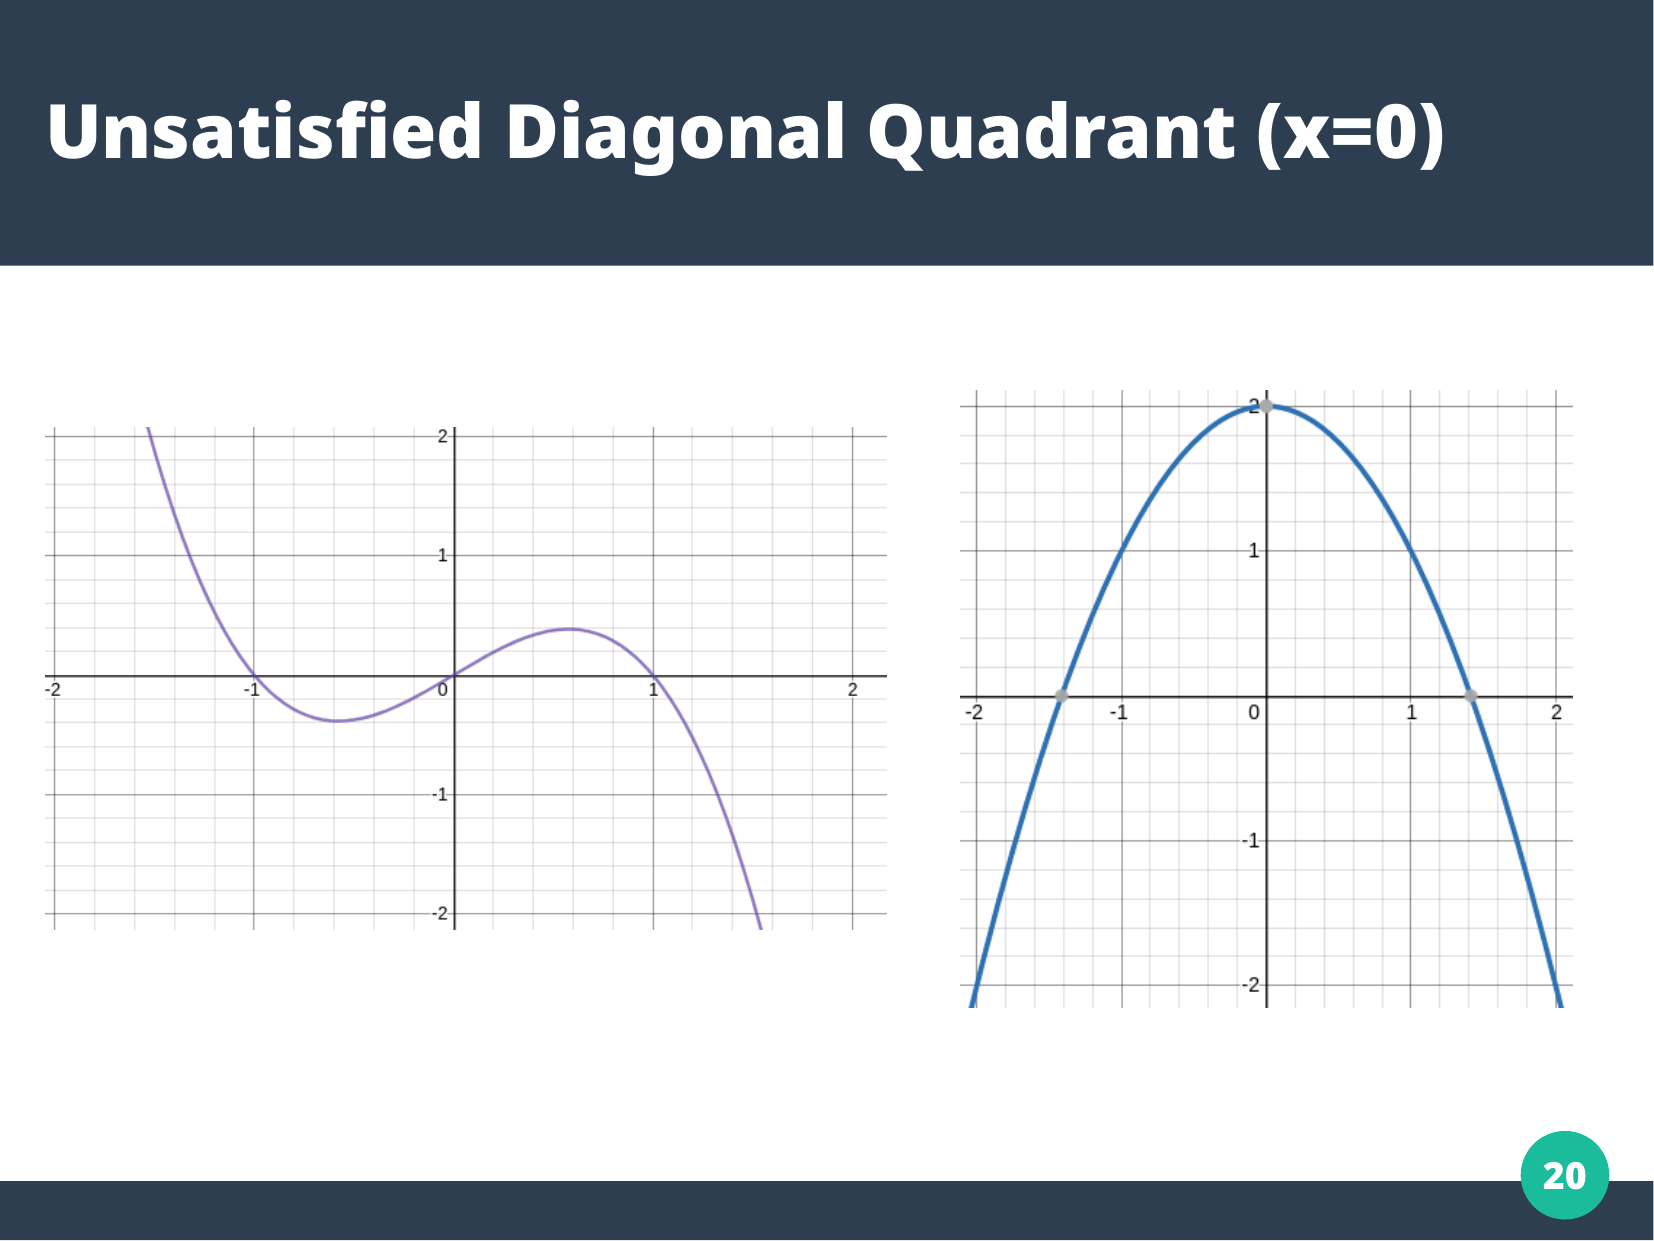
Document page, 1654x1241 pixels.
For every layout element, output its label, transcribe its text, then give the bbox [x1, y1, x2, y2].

picture [45, 427, 887, 931]
title Unsatisfied Diagonal Quadrant (x=0) [45, 49, 1606, 211]
picture [960, 390, 1573, 1008]
